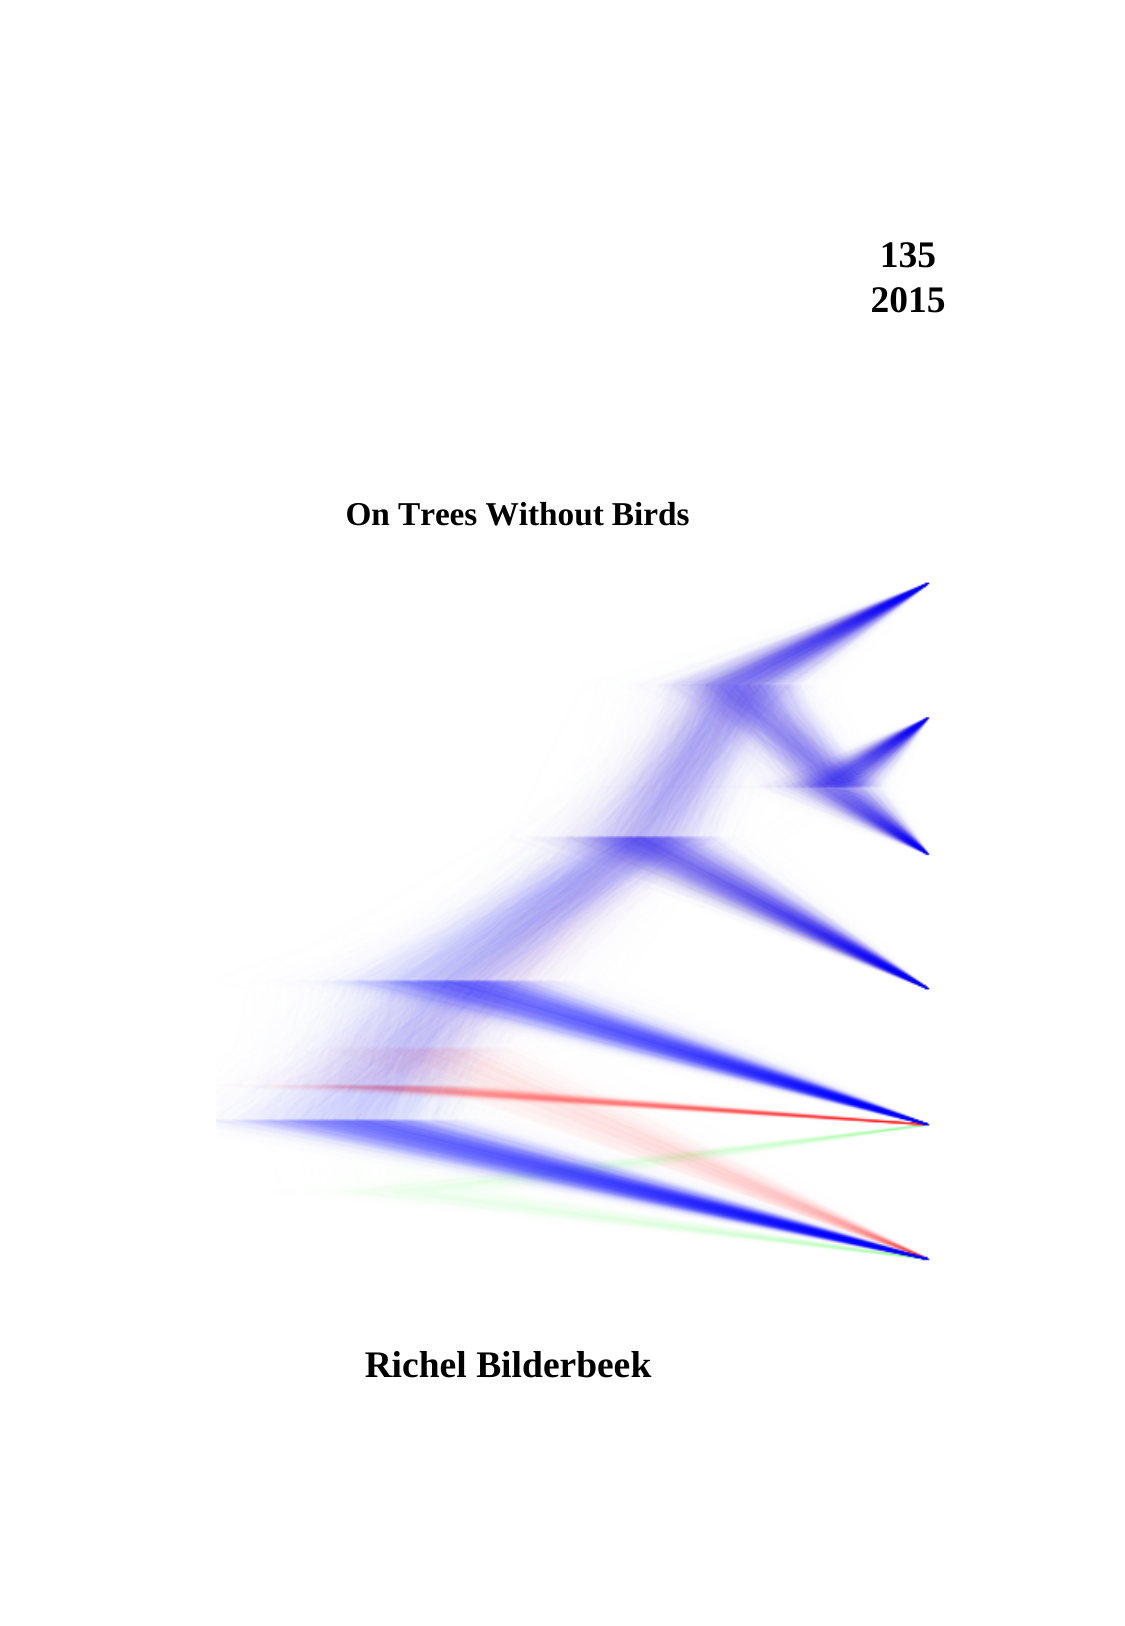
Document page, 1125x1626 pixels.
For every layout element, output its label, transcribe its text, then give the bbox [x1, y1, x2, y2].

text_box Richel Bilderbeek [350, 1332, 667, 1393]
picture [216, 558, 931, 1291]
text_box 135 2015 [855, 222, 961, 329]
text_box On Trees Without Birds [330, 484, 706, 540]
